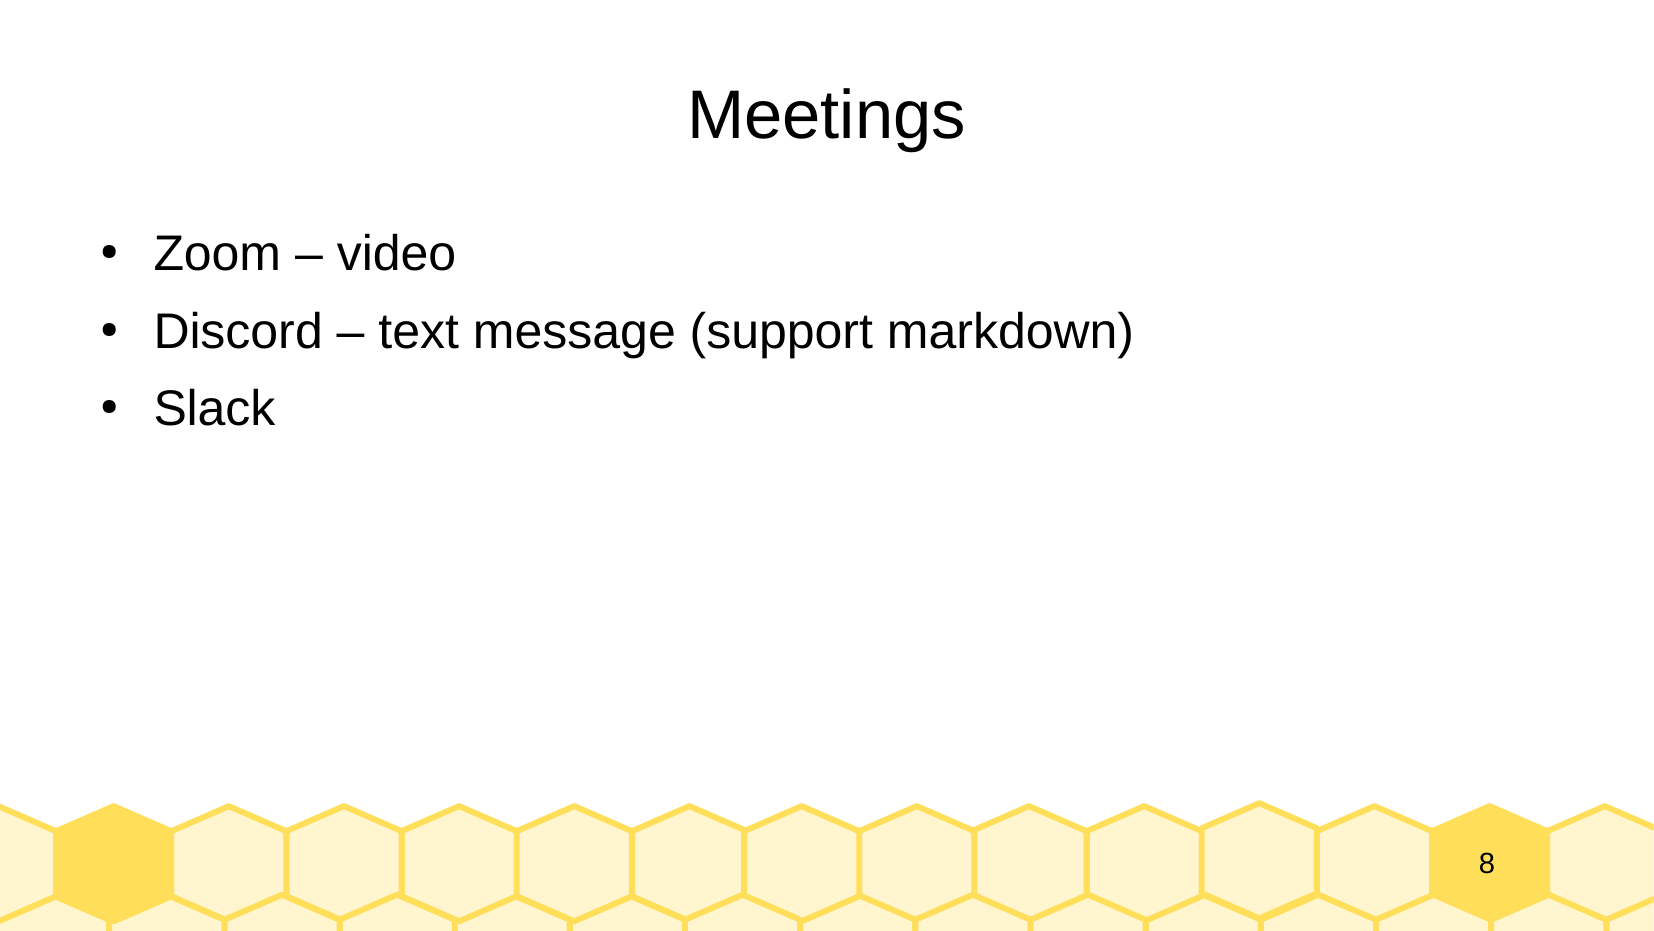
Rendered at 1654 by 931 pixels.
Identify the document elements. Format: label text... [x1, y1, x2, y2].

list Zoom – video Discord – text message (support markdown) Slack [82, 225, 1571, 765]
title Meetings [82, 37, 1571, 193]
